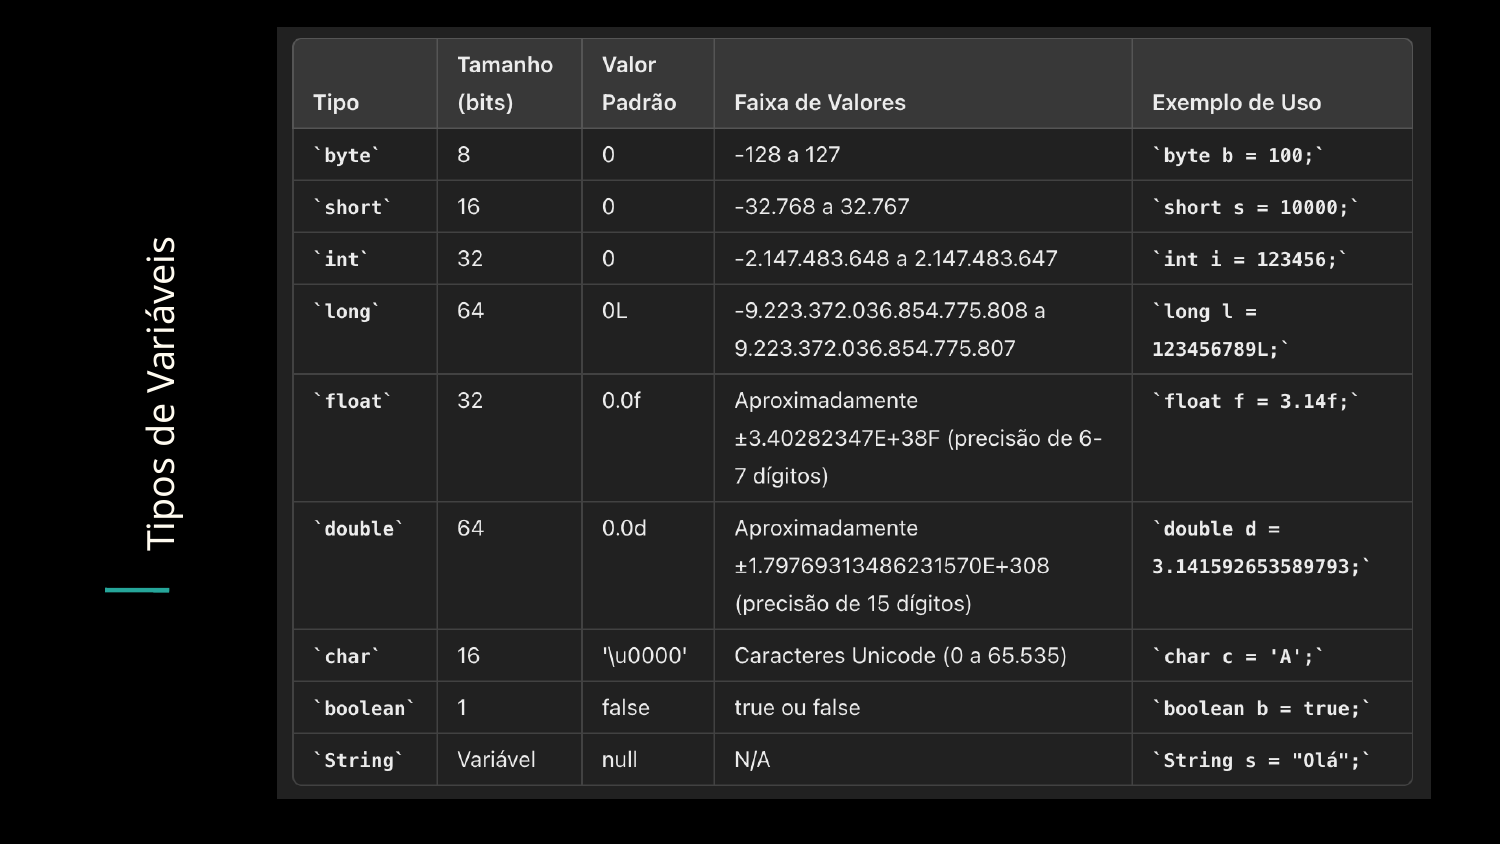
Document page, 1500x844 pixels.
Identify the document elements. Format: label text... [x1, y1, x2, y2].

title Tipos de Variáveis [82, 0, 197, 567]
picture [277, 27, 1431, 799]
